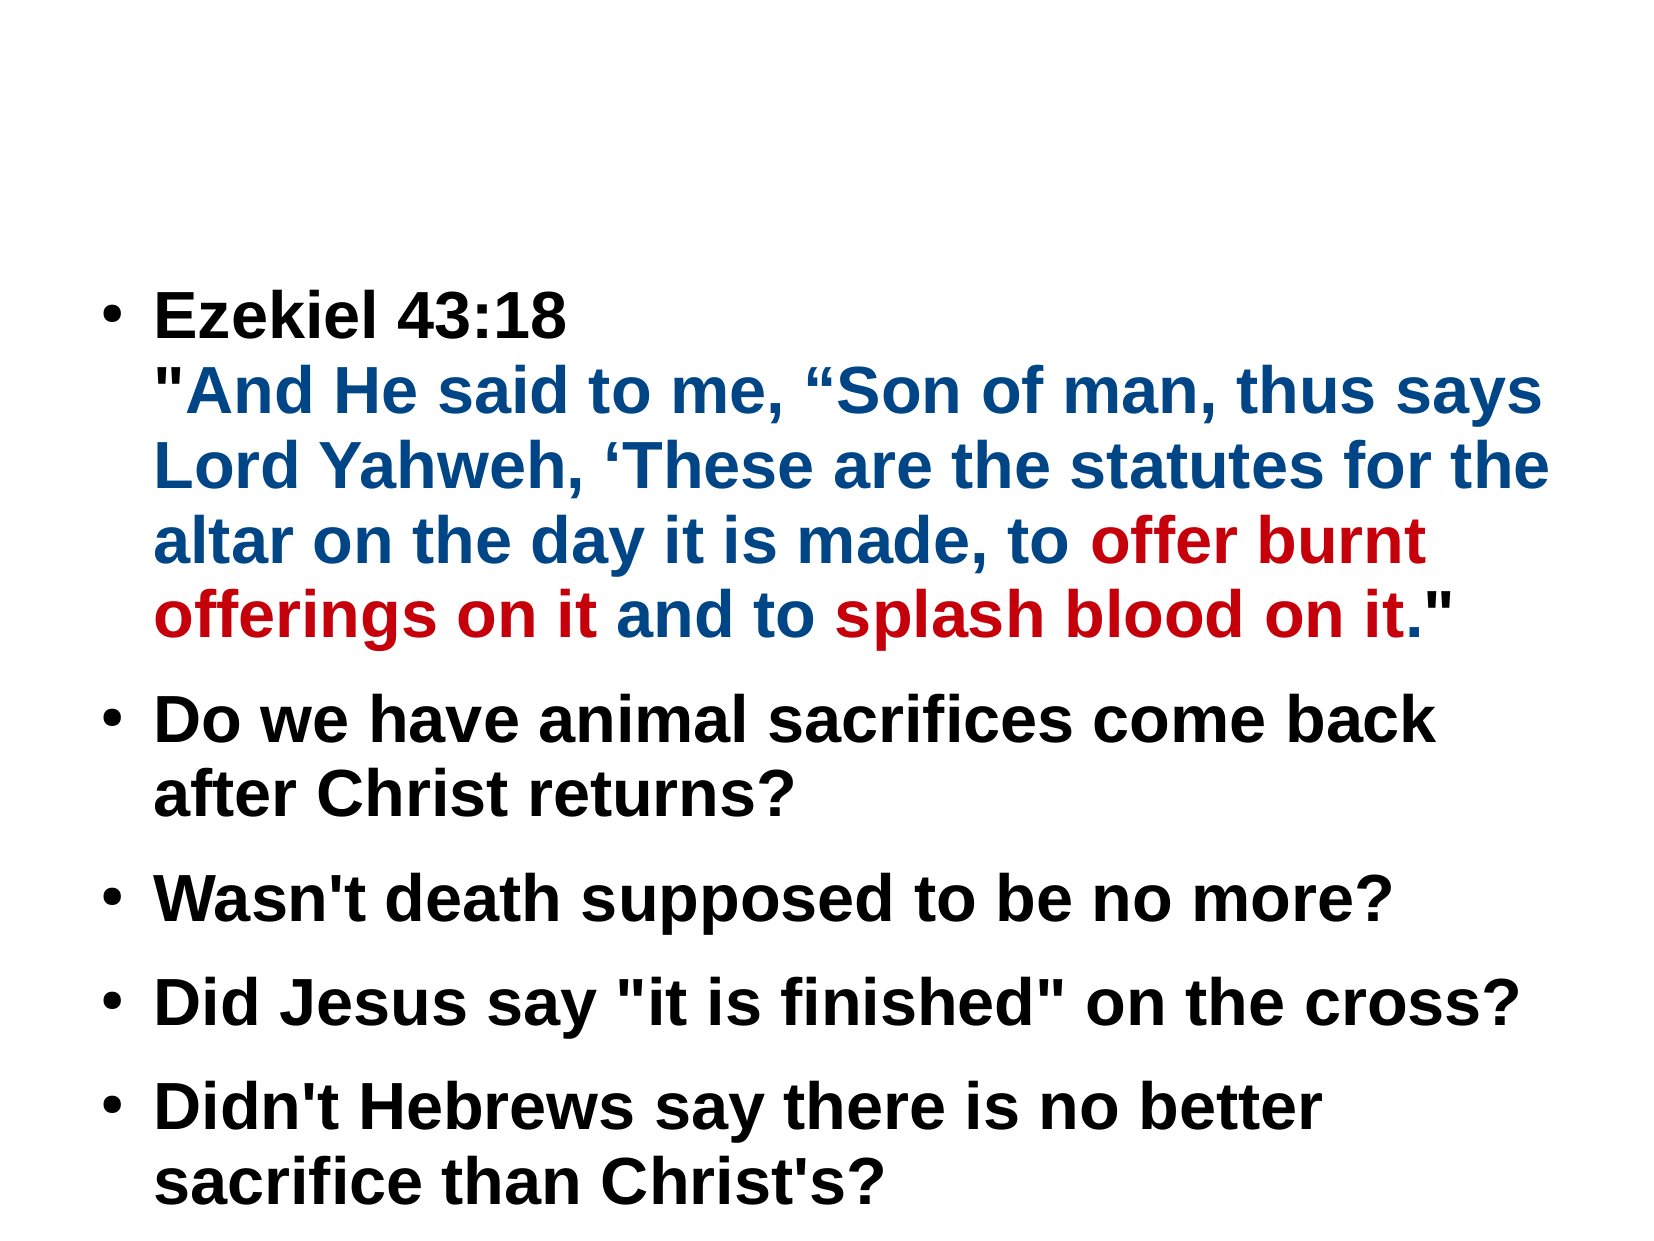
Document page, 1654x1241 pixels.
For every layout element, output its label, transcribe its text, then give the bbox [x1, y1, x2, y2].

list Ezekiel 43:18 "And He said to me, “Son of man, thus says Lord Yahweh, ‘These are the statutes for the altar on the day it is made, to offer burnt offerings on it and to splash blood on it." Do we have animal sacrifices come back after Christ returns? Wasn't death supposed to be no more? Did Jesus say "it is finished" on the cross? Didn't Hebrews say there is no better sacrifice than Christ's? [82, 278, 1571, 1241]
